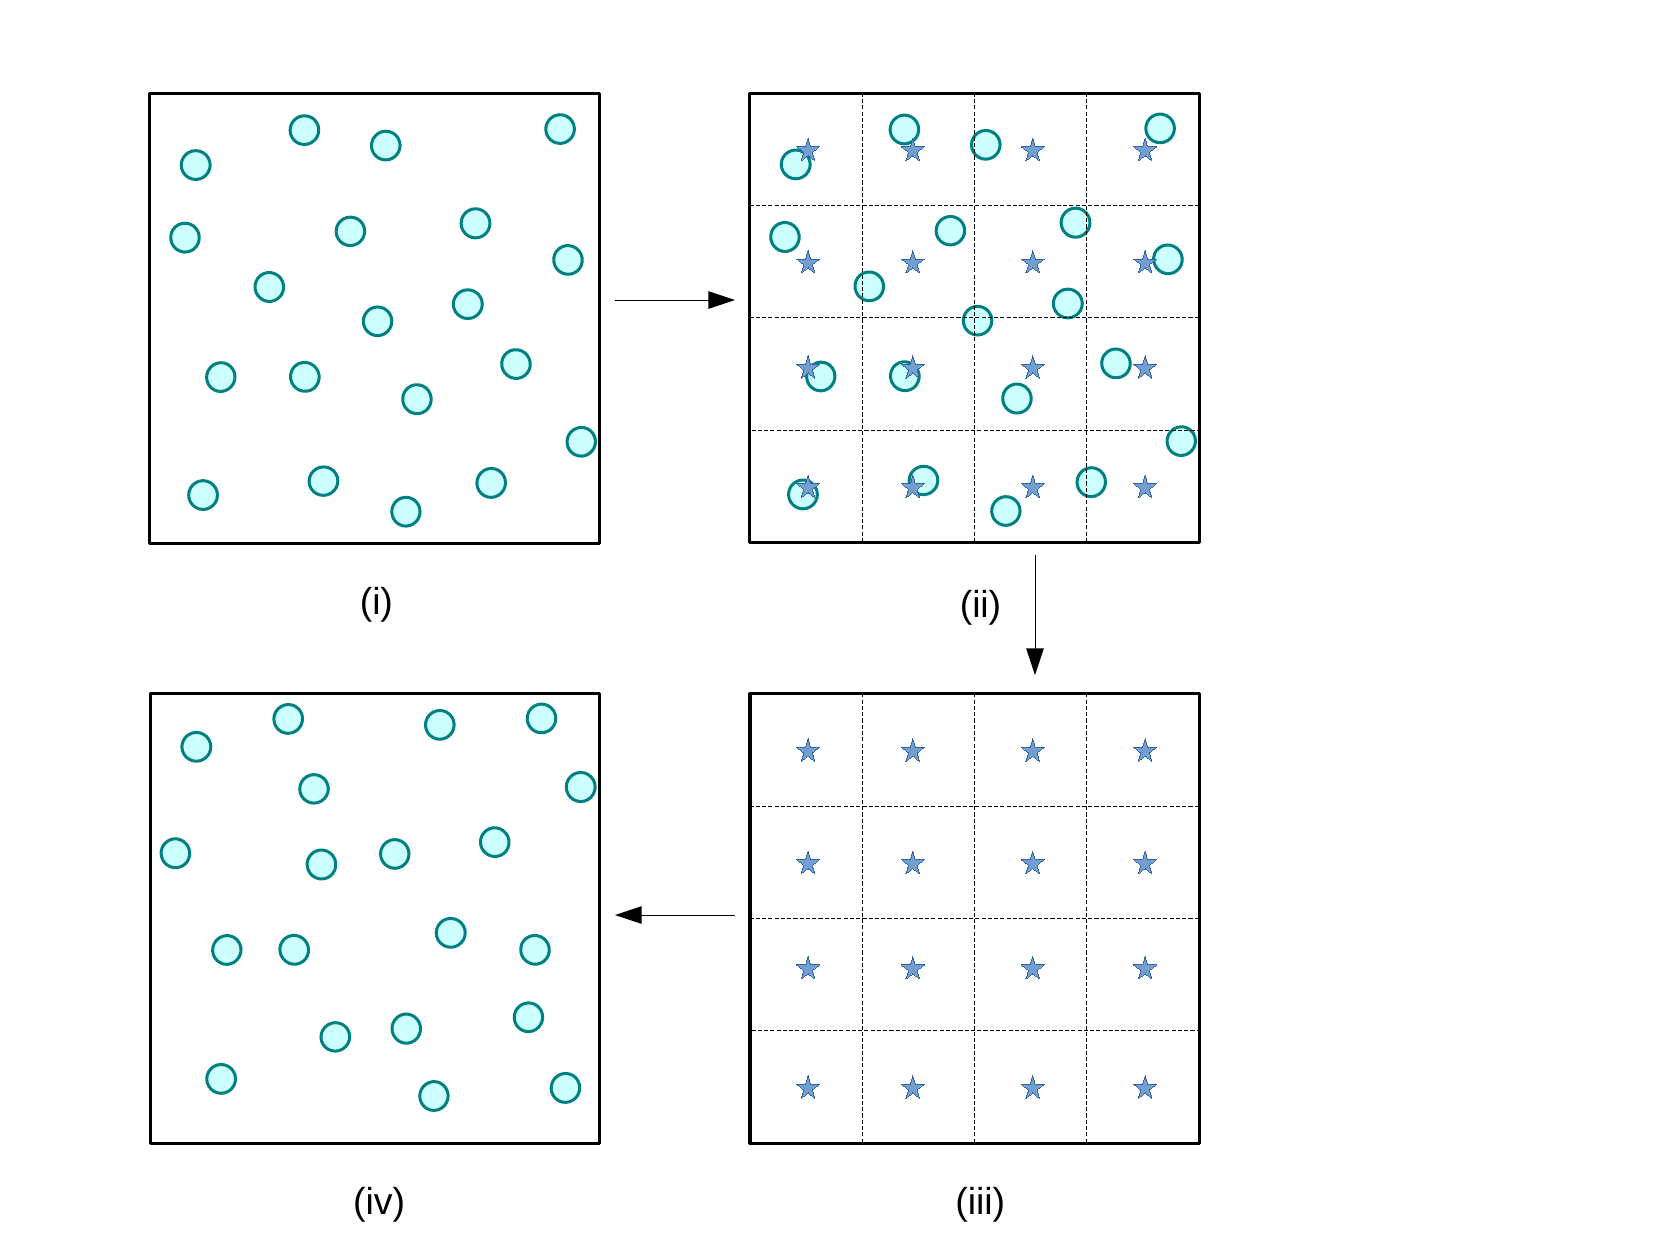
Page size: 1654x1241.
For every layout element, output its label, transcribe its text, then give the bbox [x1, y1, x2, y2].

text_box (i) [345, 572, 408, 630]
text_box [150, 693, 600, 1144]
text_box [149, 93, 600, 544]
text_box (ii) [945, 576, 1017, 634]
text_box [750, 693, 1200, 1144]
text_box (iv) [338, 1173, 421, 1231]
text_box [749, 93, 1200, 543]
text_box (iii) [940, 1173, 1021, 1231]
